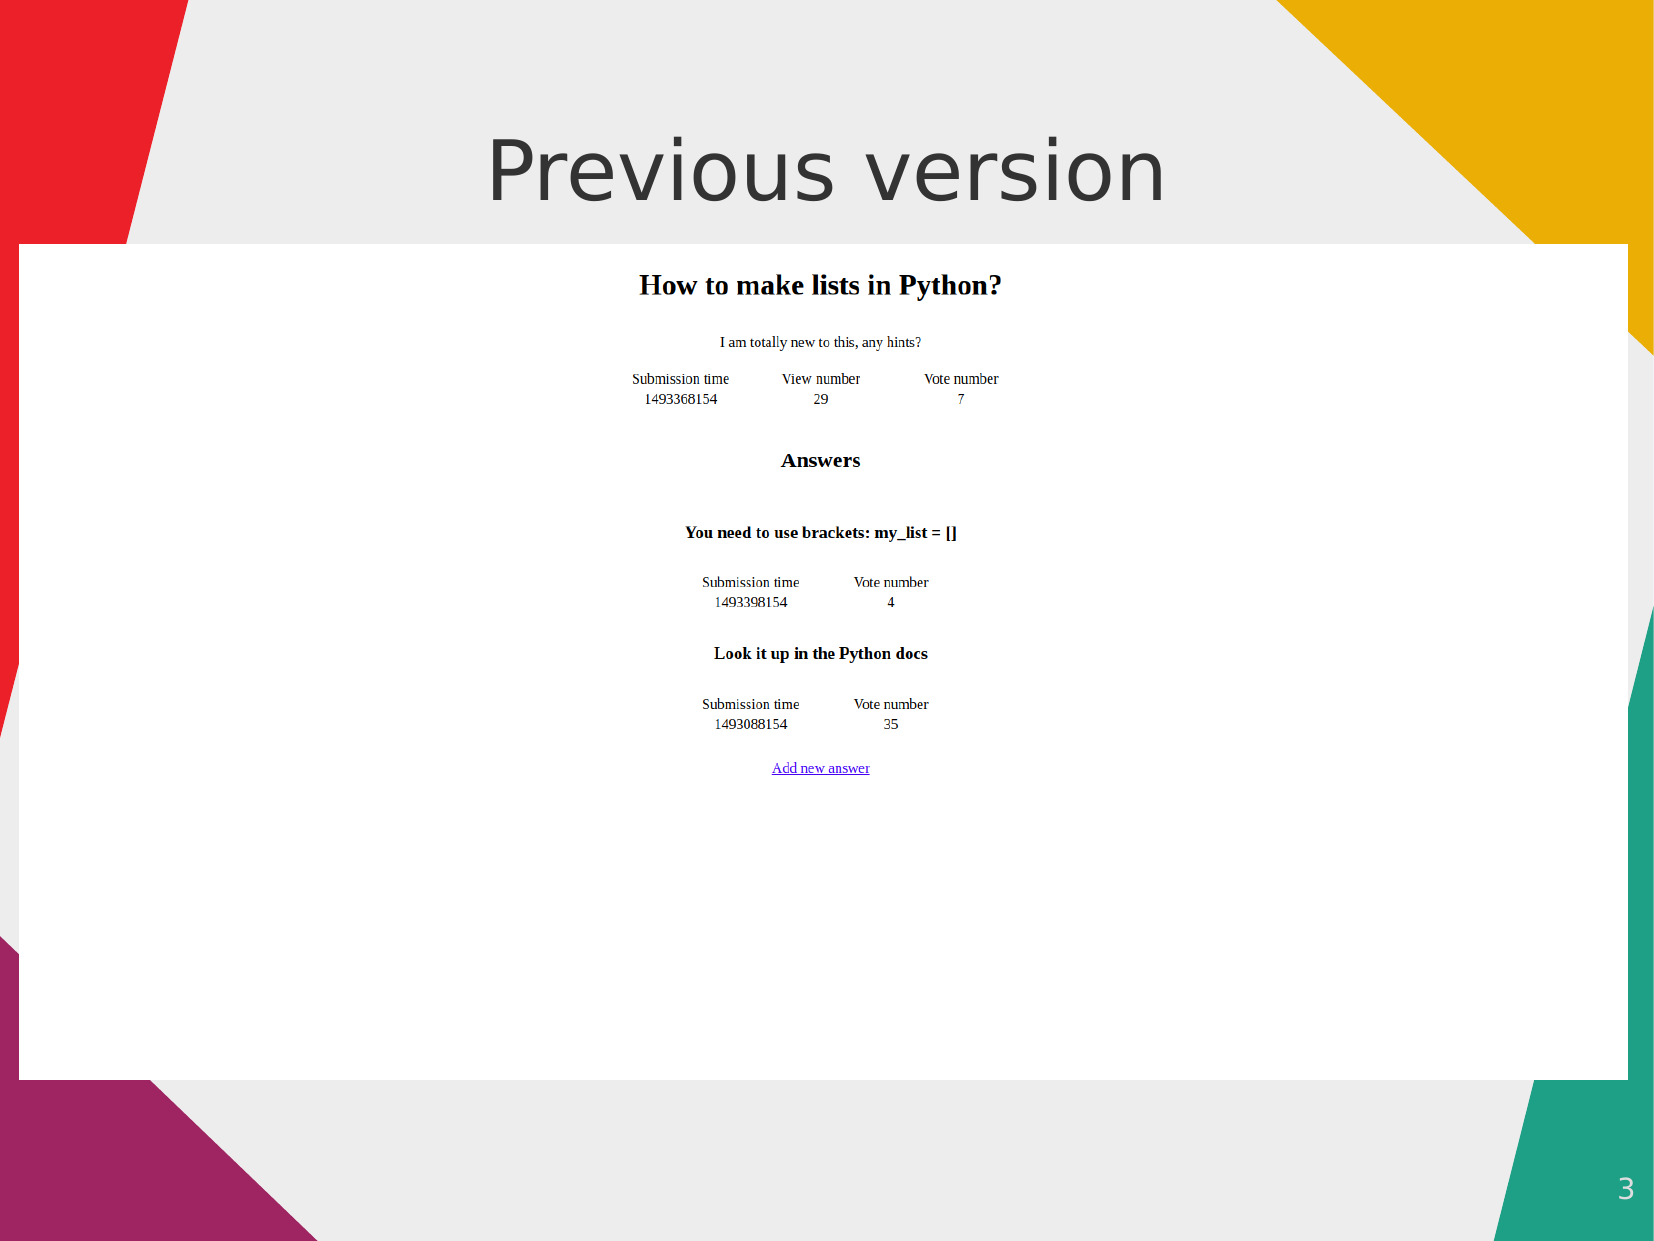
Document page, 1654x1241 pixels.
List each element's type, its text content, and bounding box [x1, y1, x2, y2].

picture [19, 244, 1628, 1081]
title Previous version [114, 73, 1539, 244]
